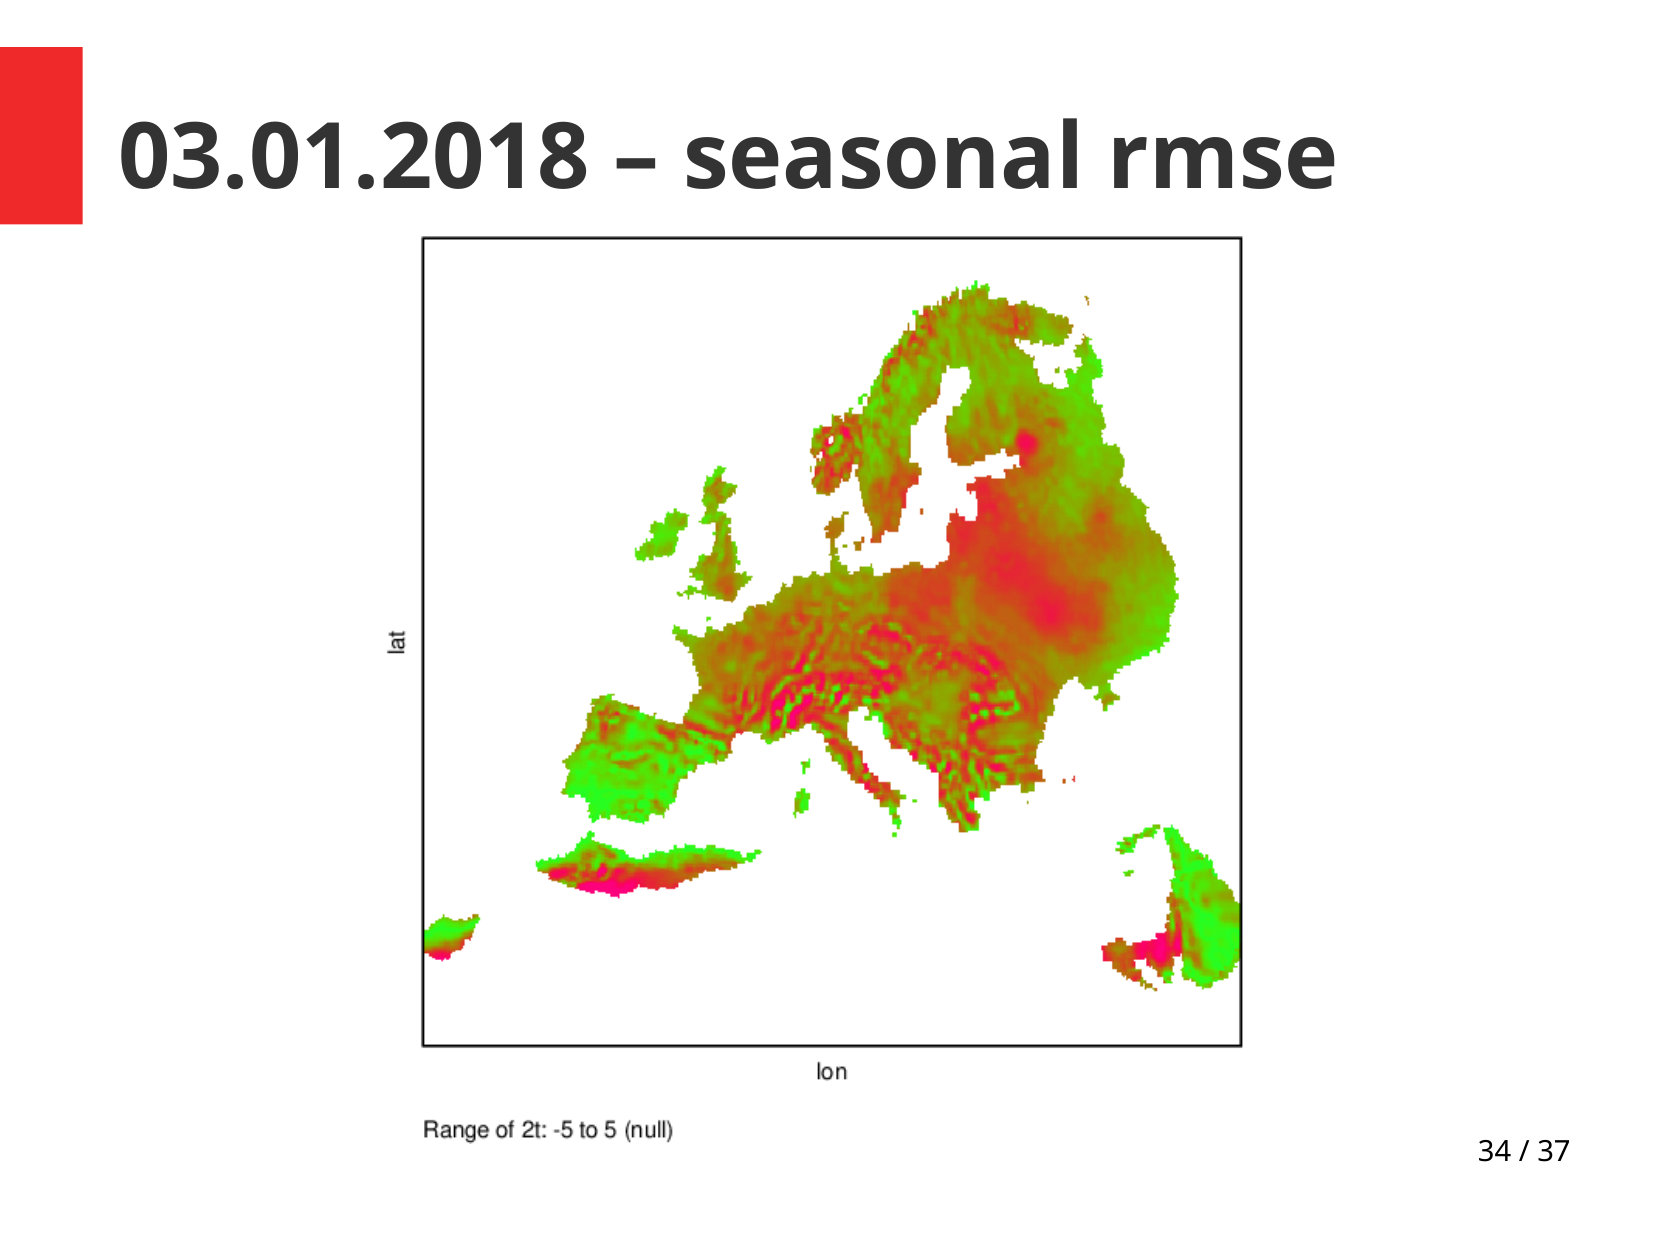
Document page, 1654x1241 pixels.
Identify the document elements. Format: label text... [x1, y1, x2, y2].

title 03.01.2018 – seasonal rmse [118, 49, 1571, 257]
picture [375, 224, 1255, 1144]
